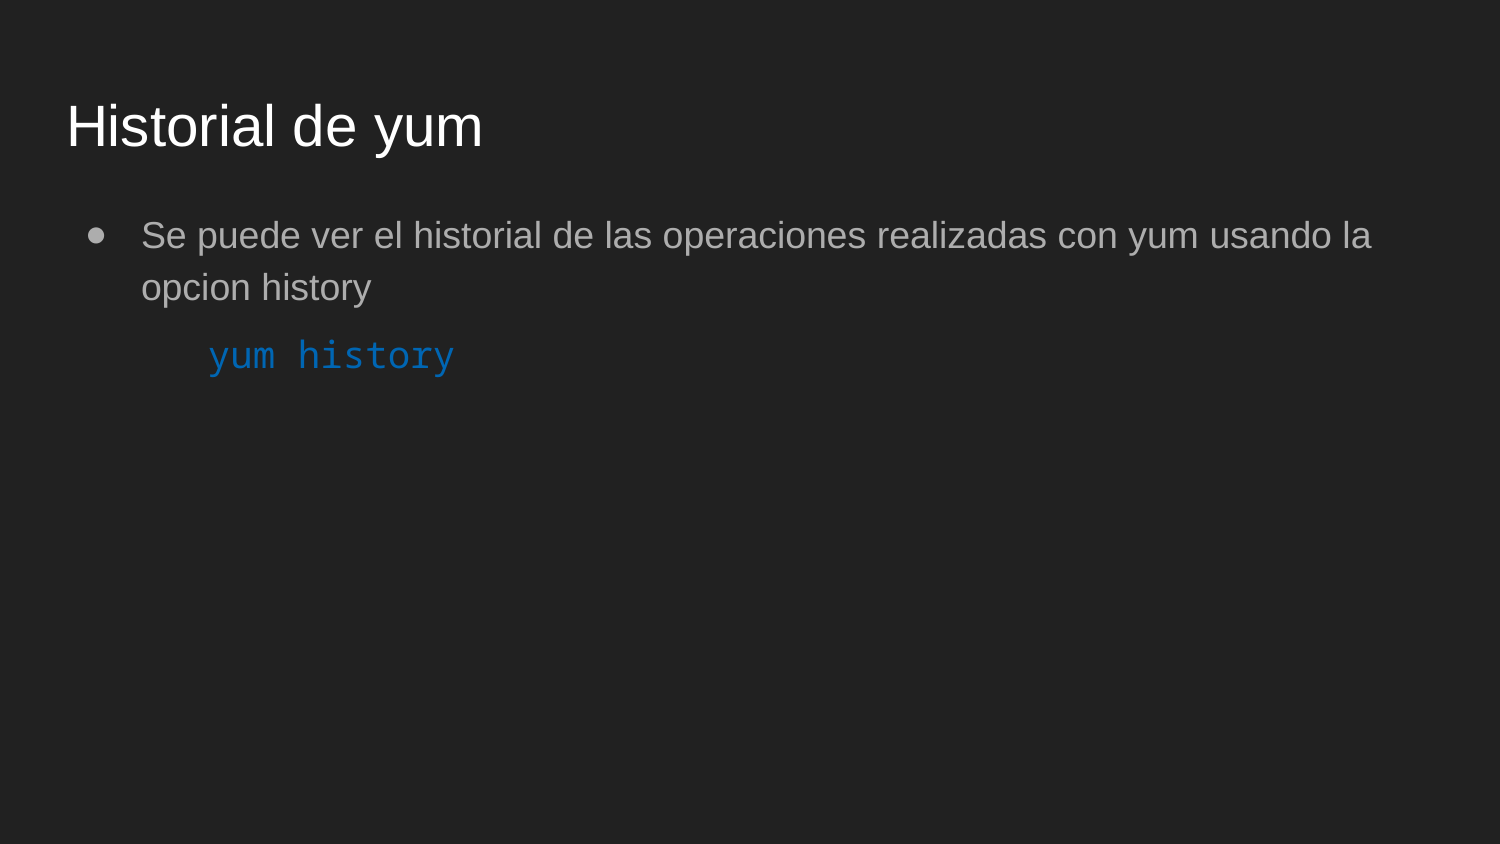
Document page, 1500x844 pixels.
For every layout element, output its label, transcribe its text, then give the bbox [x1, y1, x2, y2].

list Se puede ver el historial de las operaciones realizadas con yum usando la opcion history yum history [51, 189, 1449, 750]
title Historial de yum [51, 72, 1449, 167]
